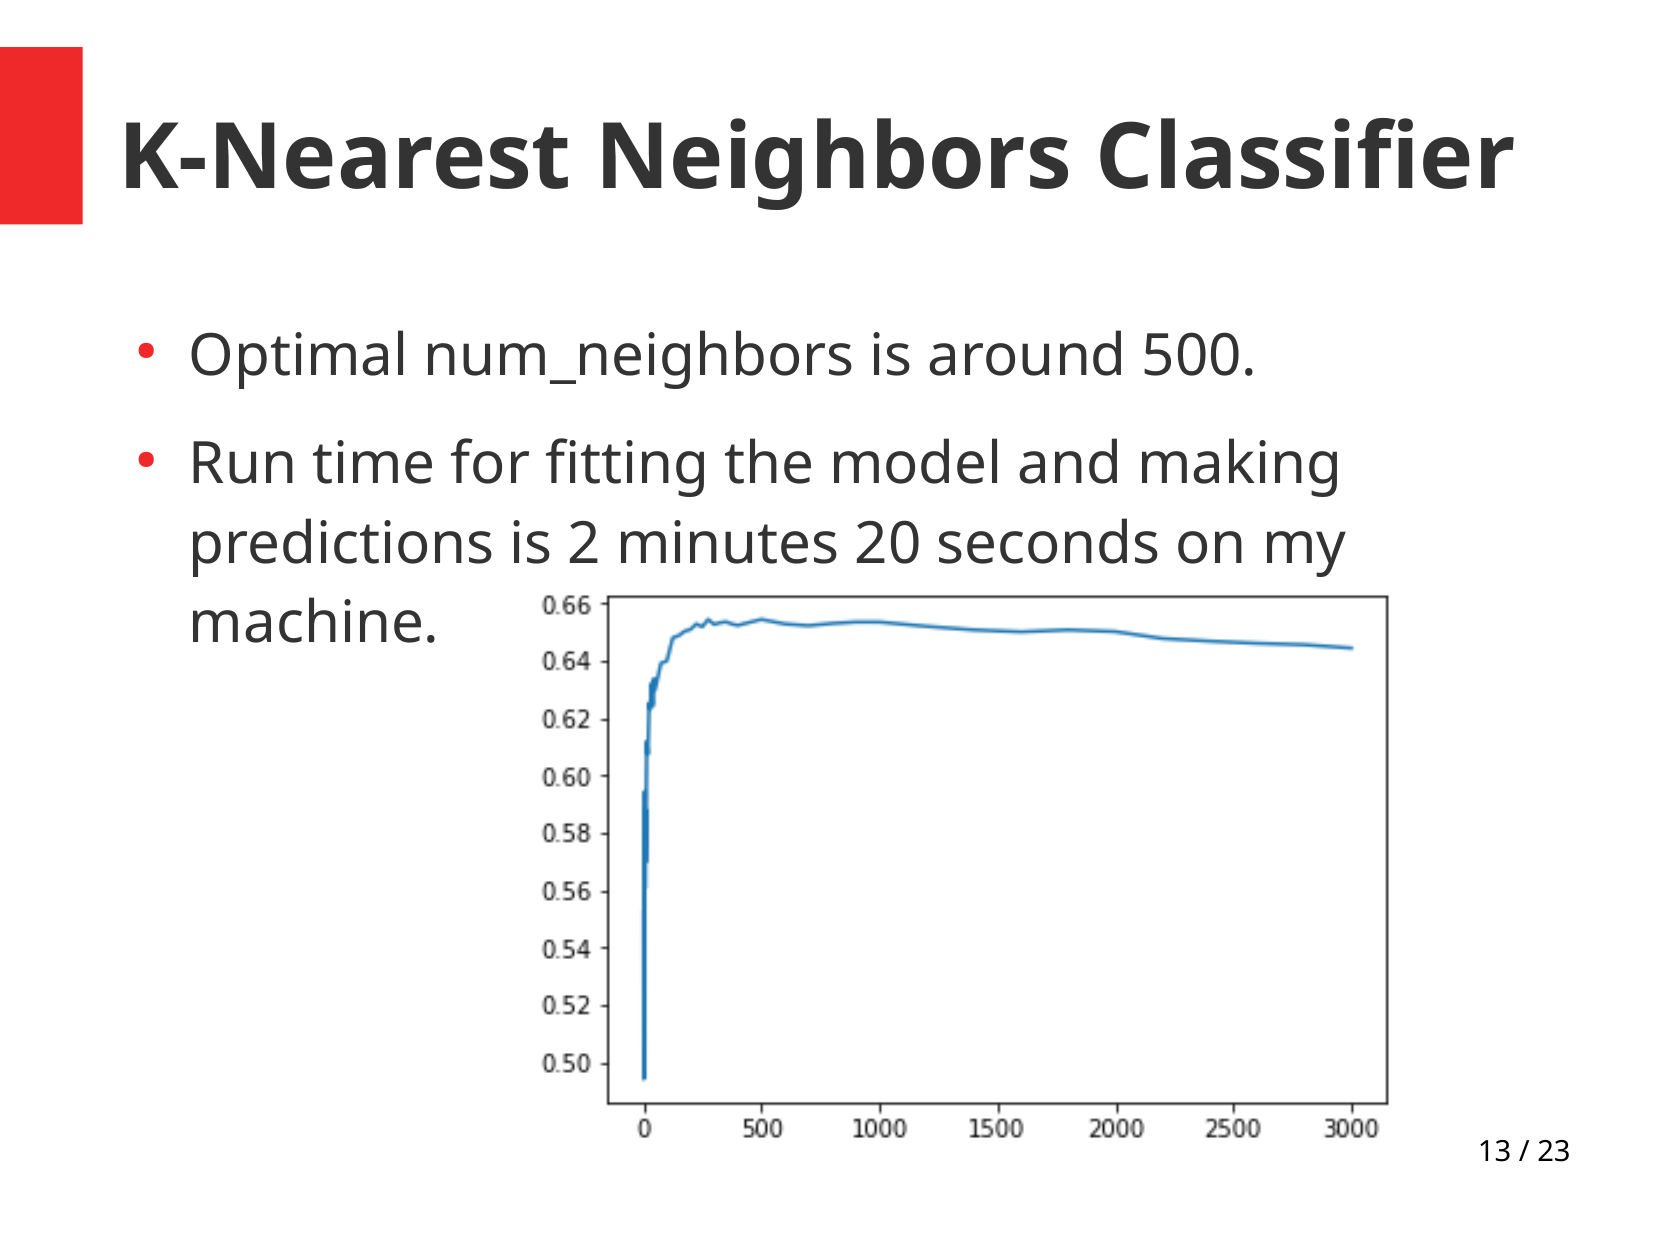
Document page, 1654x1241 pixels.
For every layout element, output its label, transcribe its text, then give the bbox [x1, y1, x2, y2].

title K-Nearest Neighbors Classifier [118, 45, 1571, 260]
picture [524, 573, 1410, 1159]
list Optimal num_neighbors is around 500. Run time for fitting the model and making predictions is 2 minutes 20 seconds on my machine. [118, 312, 1536, 1033]
